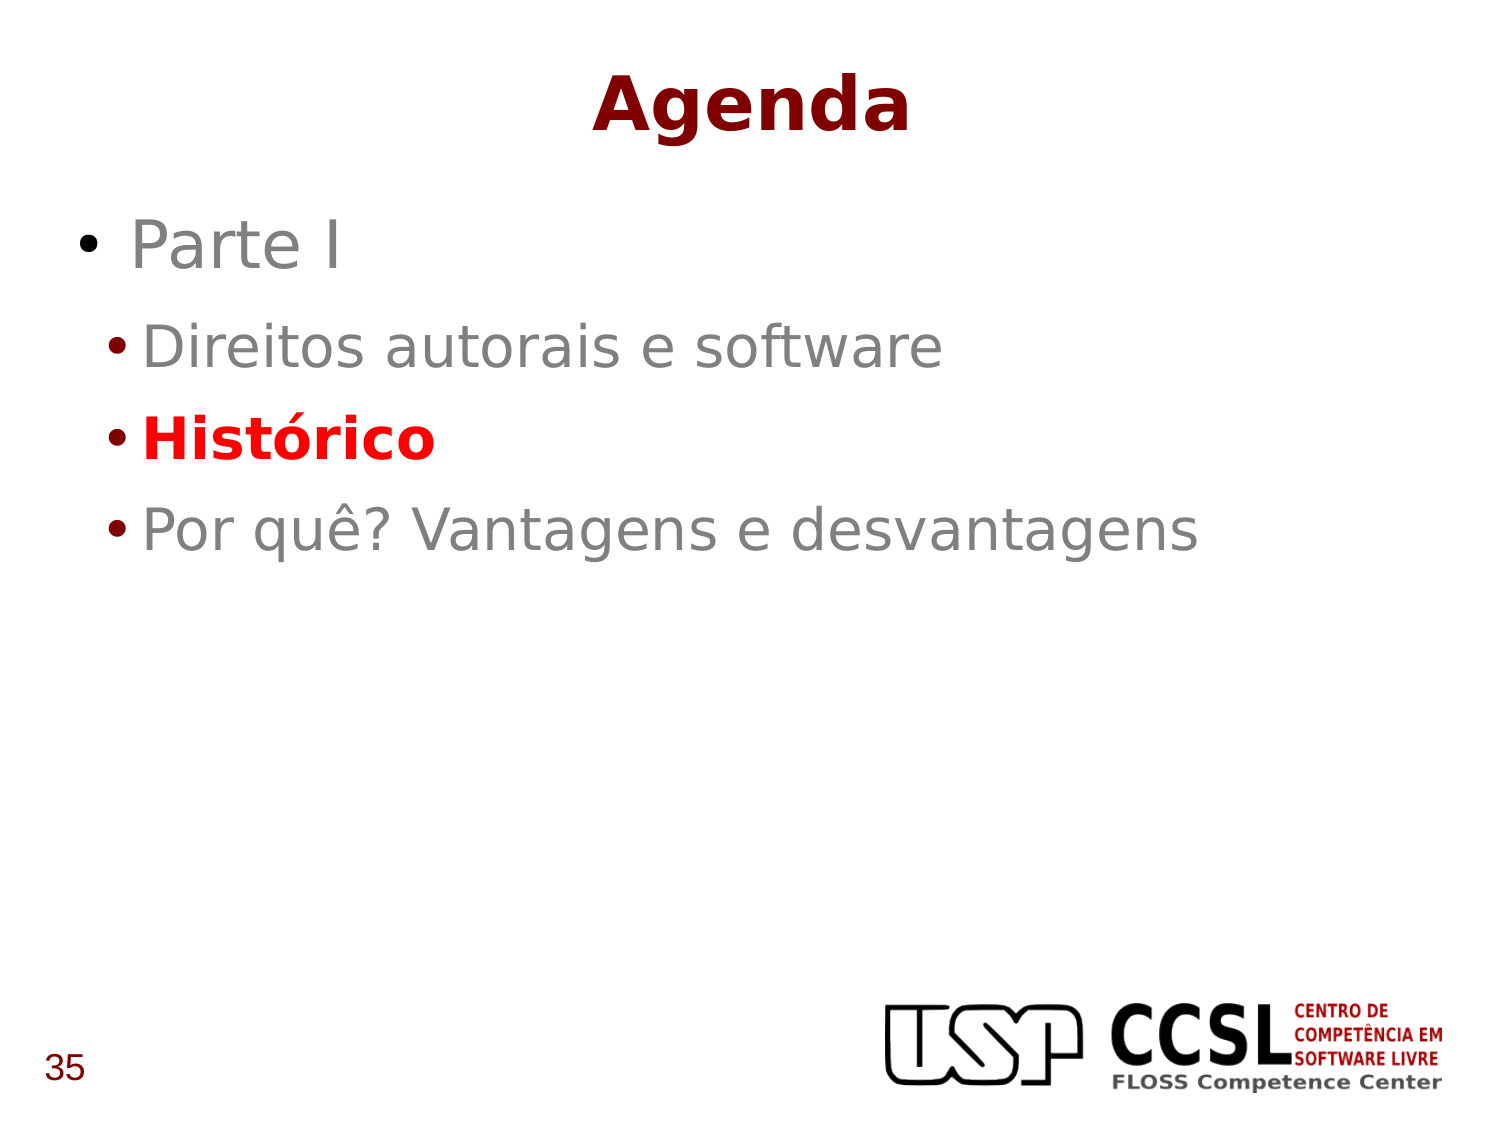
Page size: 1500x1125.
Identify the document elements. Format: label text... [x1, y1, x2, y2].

title Agenda [59, 29, 1447, 180]
picture [885, 1003, 1442, 1093]
list Parte I Direitos autorais e software Histórico Por quê? Vantagens e desvantagens [59, 206, 1447, 950]
